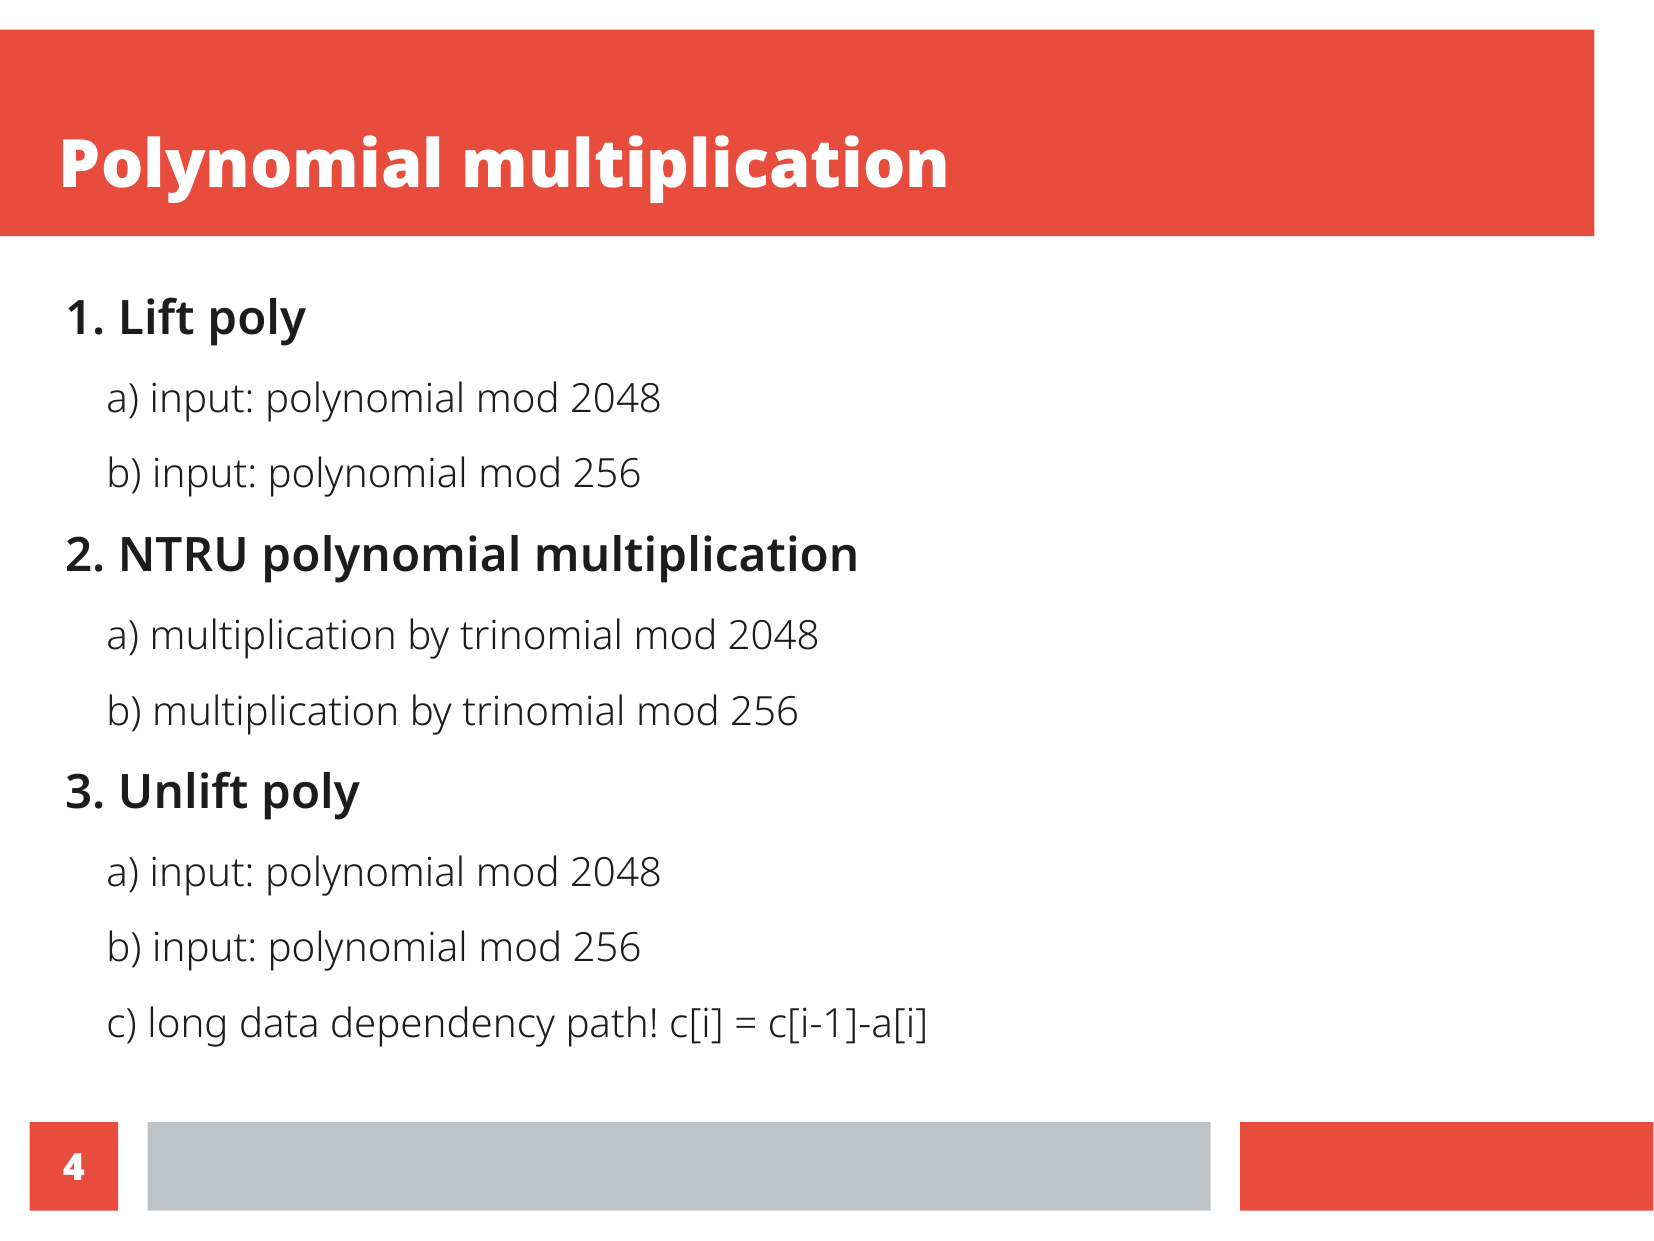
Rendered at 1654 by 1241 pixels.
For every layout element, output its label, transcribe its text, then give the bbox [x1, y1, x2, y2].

title Polynomial multiplication [59, 59, 1595, 207]
list 1. Lift poly a) input: polynomial mod 2048 b) input: polynomial mod 256 2. NTRU polynomial multiplication a) multiplication by trinomial mod 2048 b) multiplication by trinomial mod 256 3. Unlift poly a) input: polynomial mod 2048 b) input: polynomial mod 256 c) long data dependency path! c[i] = c[i-1]-a[i] [64, 283, 1571, 1052]
